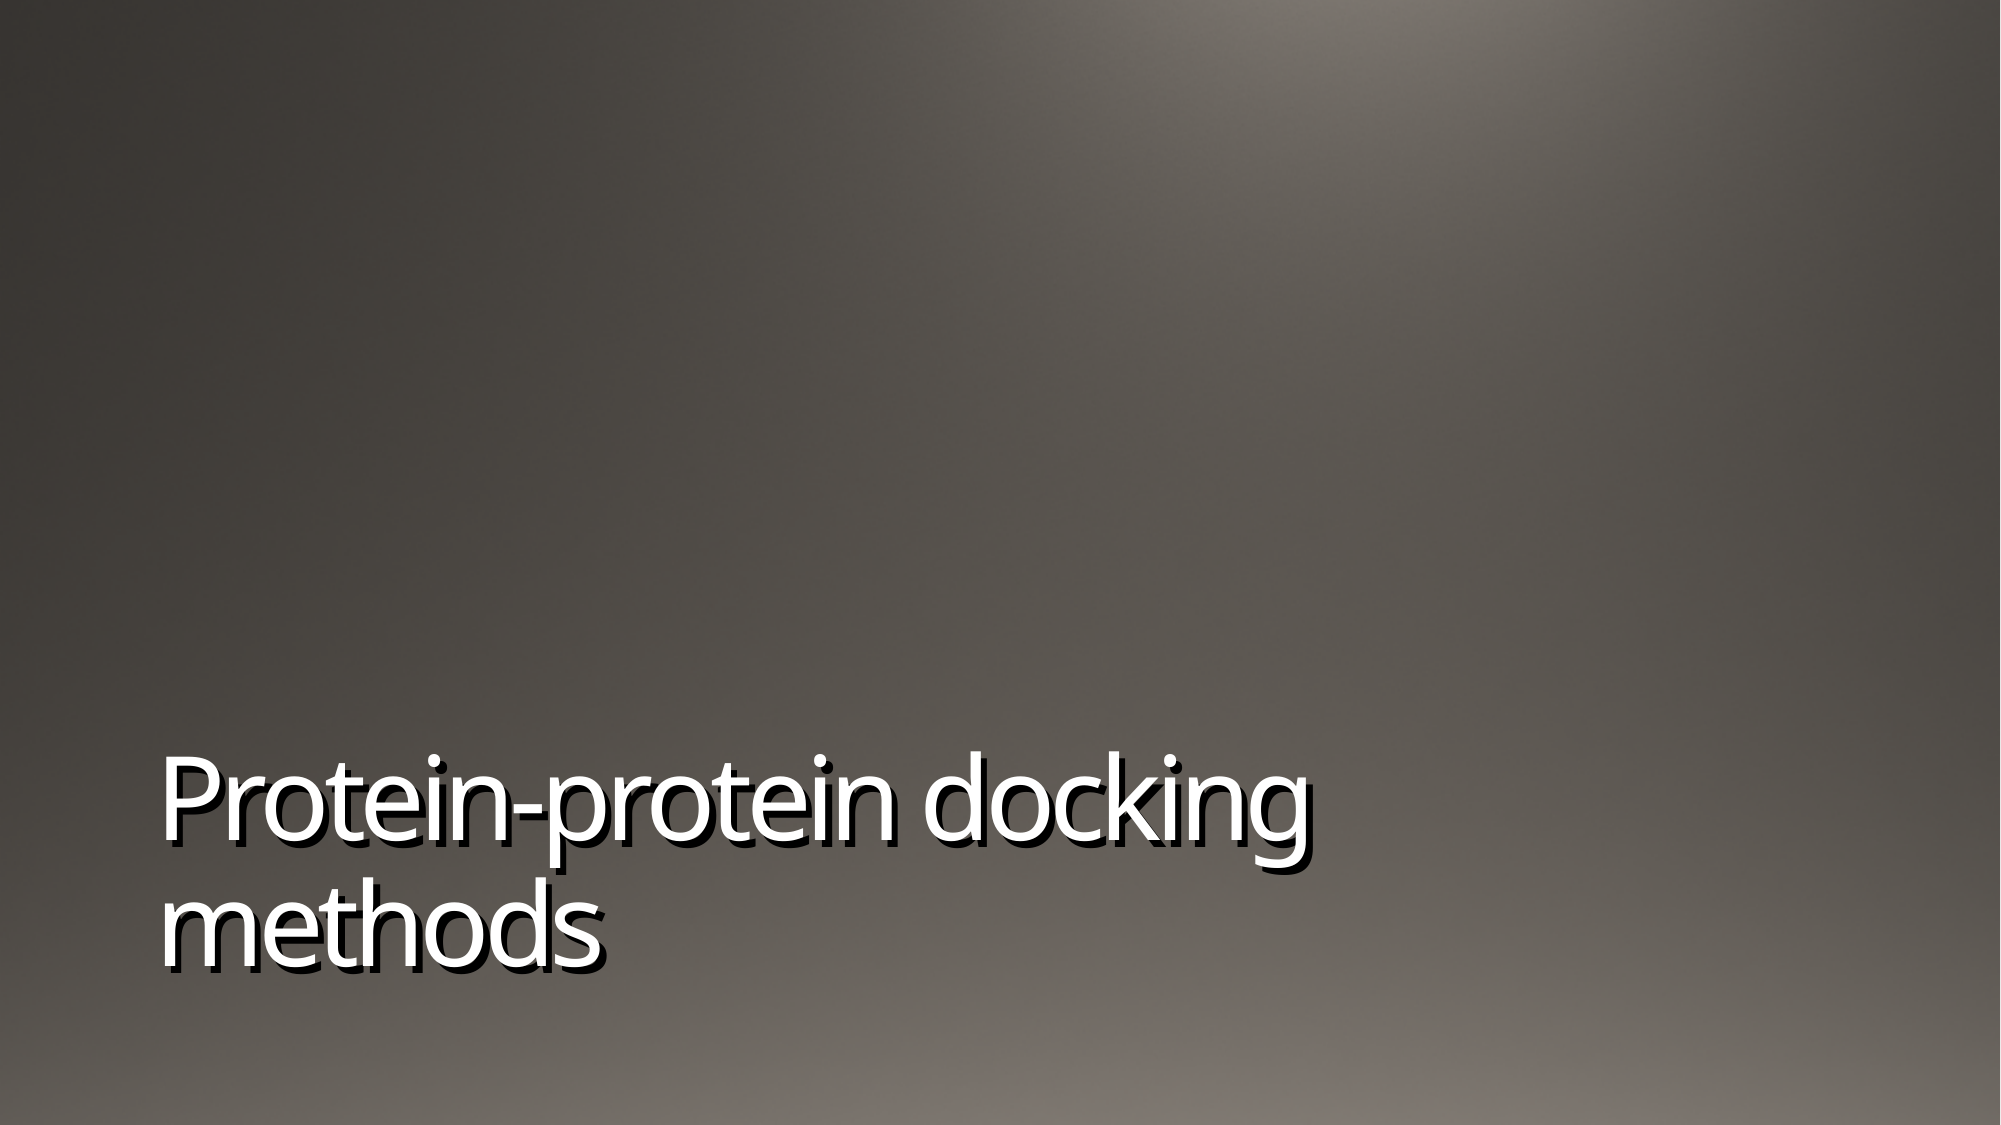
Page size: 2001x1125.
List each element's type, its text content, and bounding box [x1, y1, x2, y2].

title Protein-protein docking methods [140, 732, 1641, 1002]
